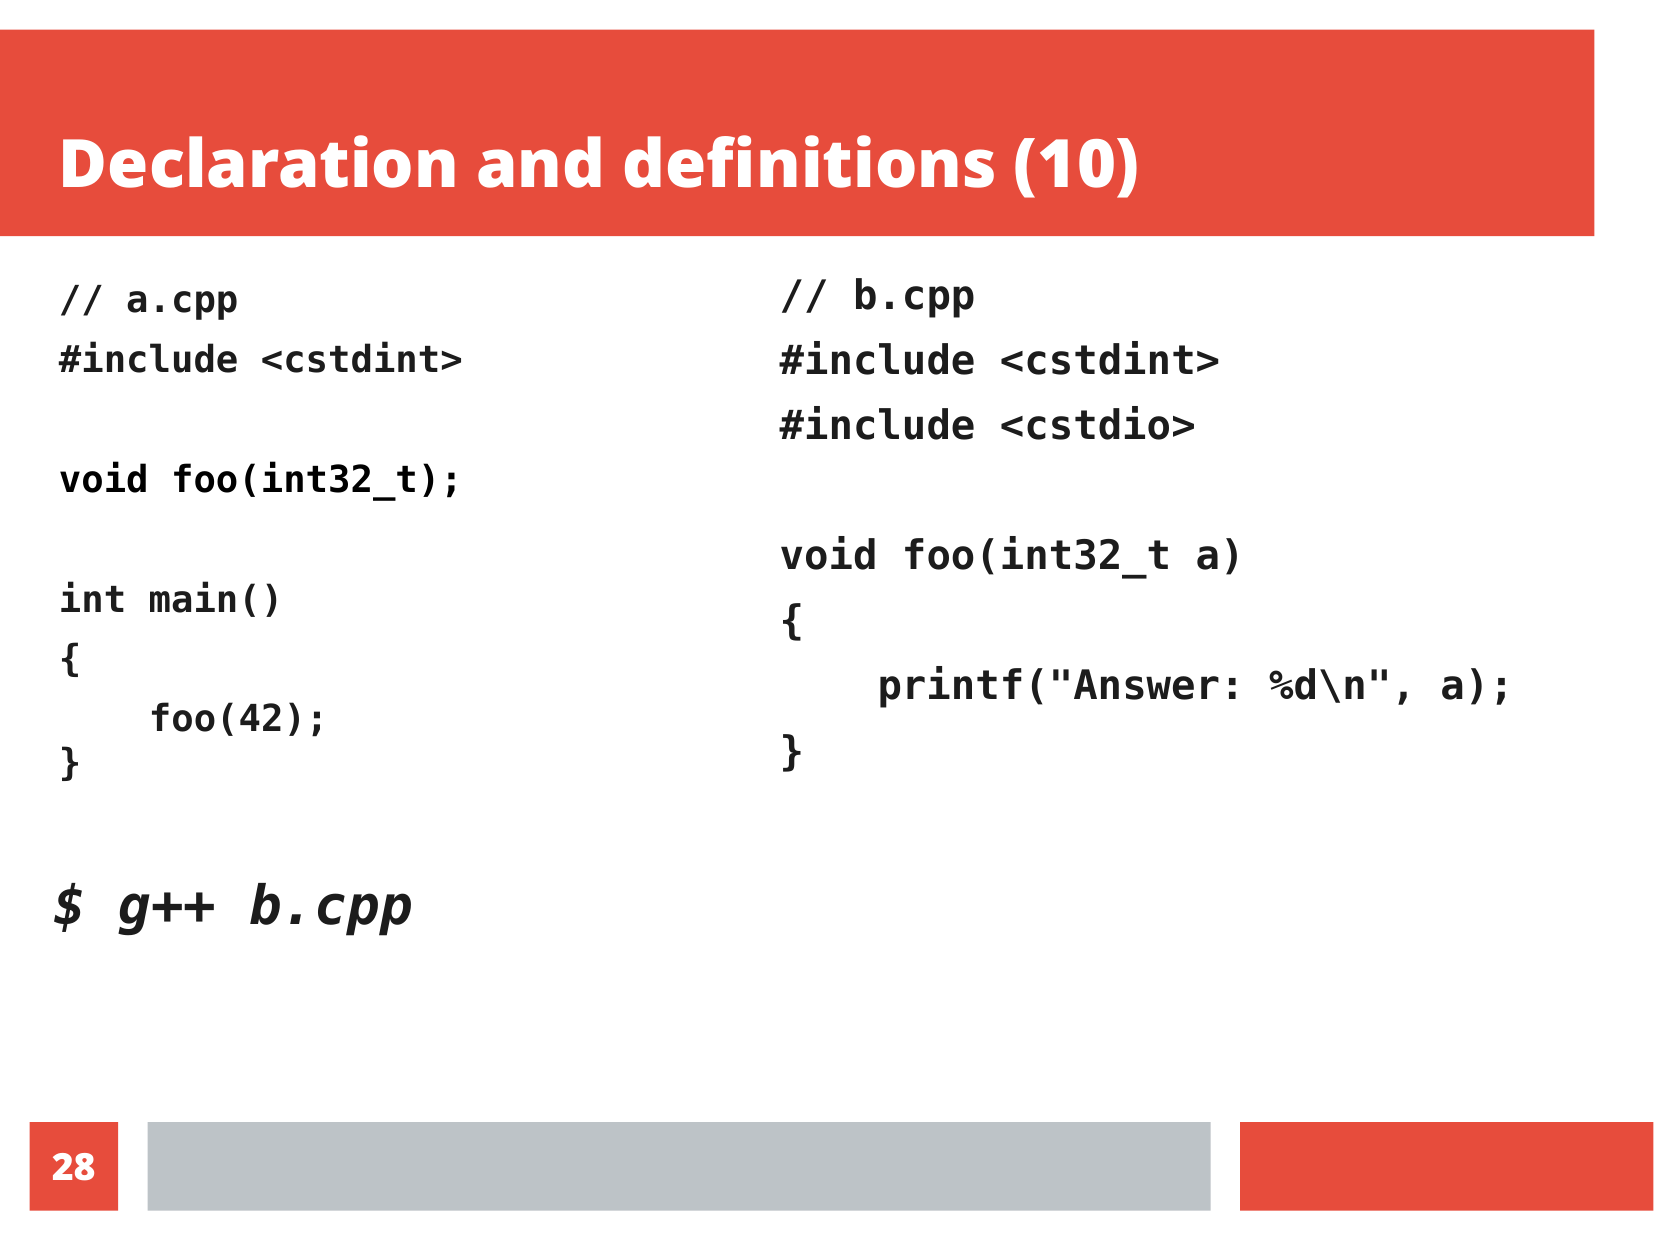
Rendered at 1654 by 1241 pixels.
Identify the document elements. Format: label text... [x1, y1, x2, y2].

title Declaration and definitions (10) [59, 59, 1595, 207]
list $ g++ b.cpp [53, 874, 1560, 1134]
list // a.cpp #include <cstdint> void foo(int32_t); int main() { foo(42); } [59, 277, 591, 792]
list // b.cpp #include <cstdint> #include <cstdio> void foo(int32_t a) { printf("Answer: %d\n", a); } [779, 271, 1619, 780]
